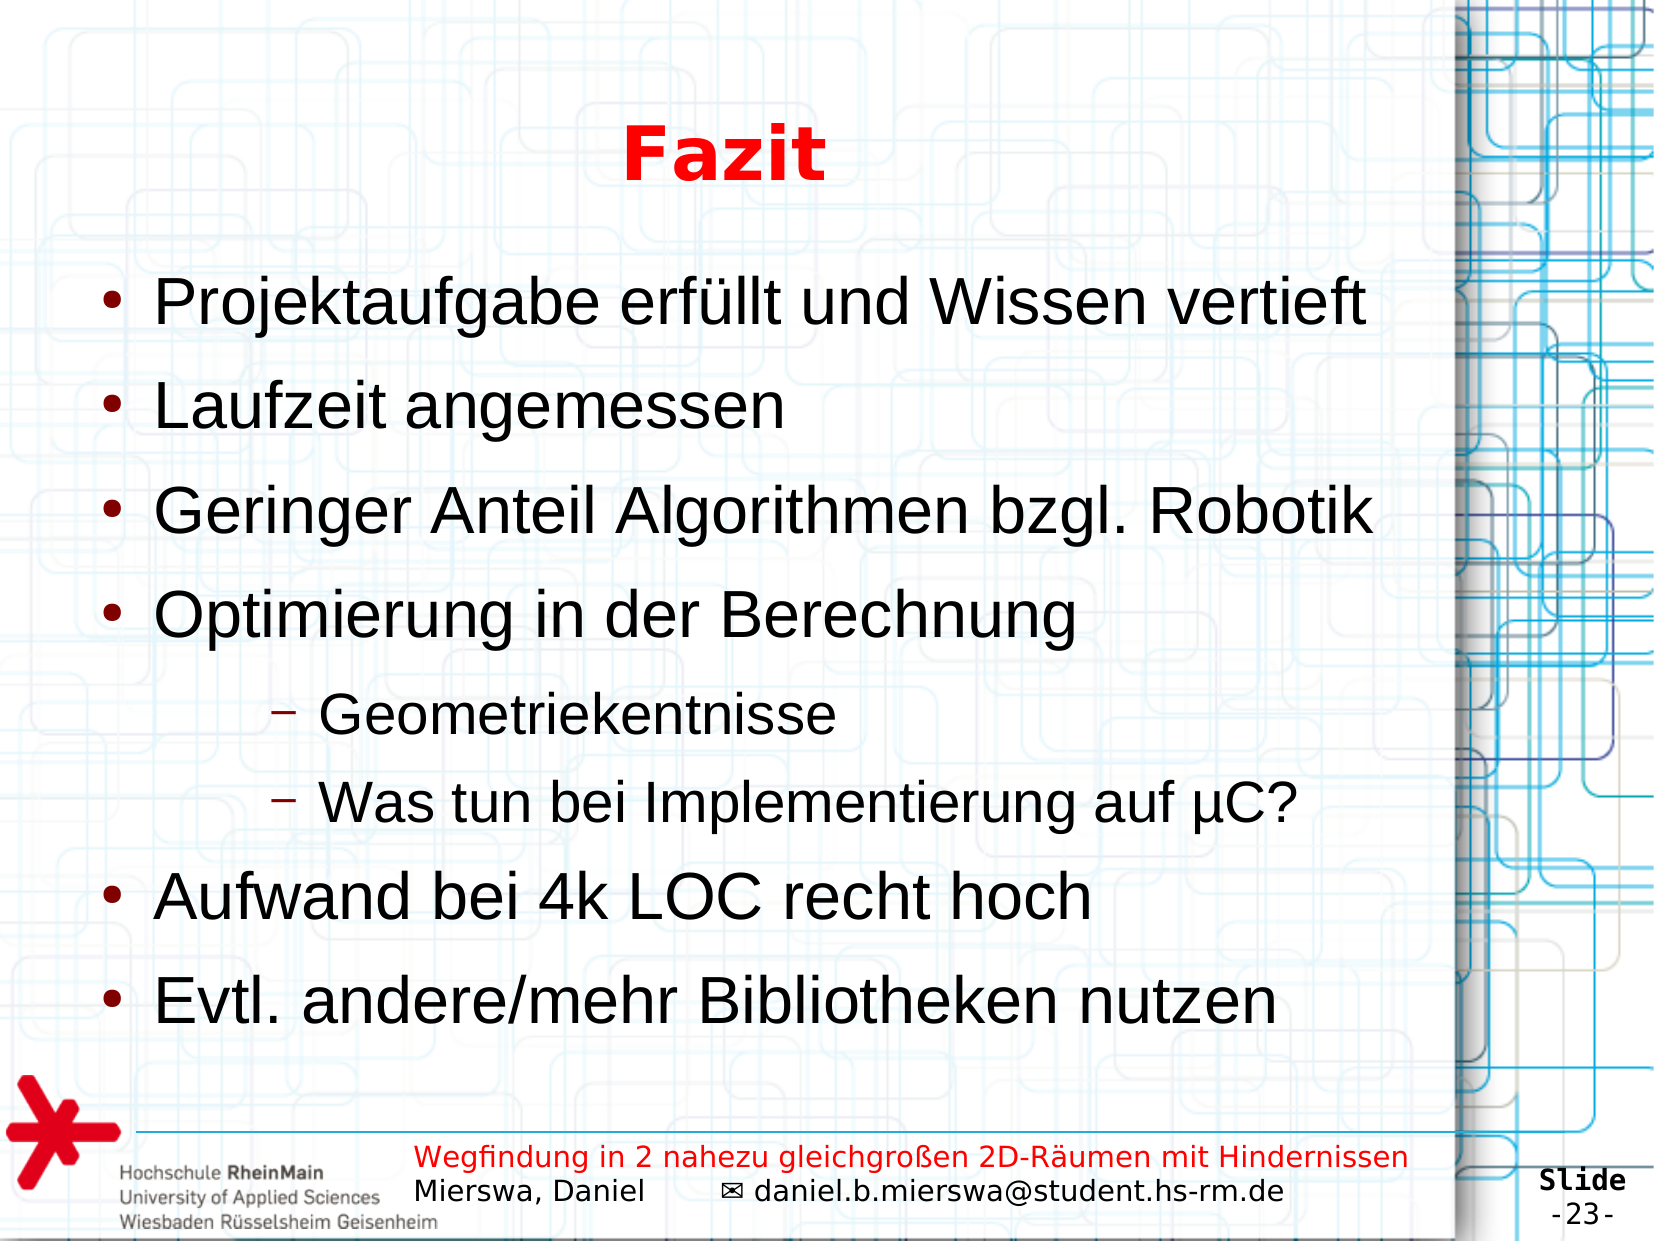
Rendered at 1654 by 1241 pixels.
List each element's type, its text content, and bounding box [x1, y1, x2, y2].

list Projektaufgabe erfüllt und Wissen vertieft Laufzeit angemessen Geringer Anteil Algorithmen bzgl. Robotik Optimierung in der Berechnung Geometriekentnisse Was tun bei Implementierung auf µC? Aufwand bei 4k LOC recht hoch Evtl. andere/mehr Bibliotheken nutzen [82, 264, 1418, 1078]
title Fazit [29, 70, 1418, 239]
picture [0, 0, 1654, 1241]
